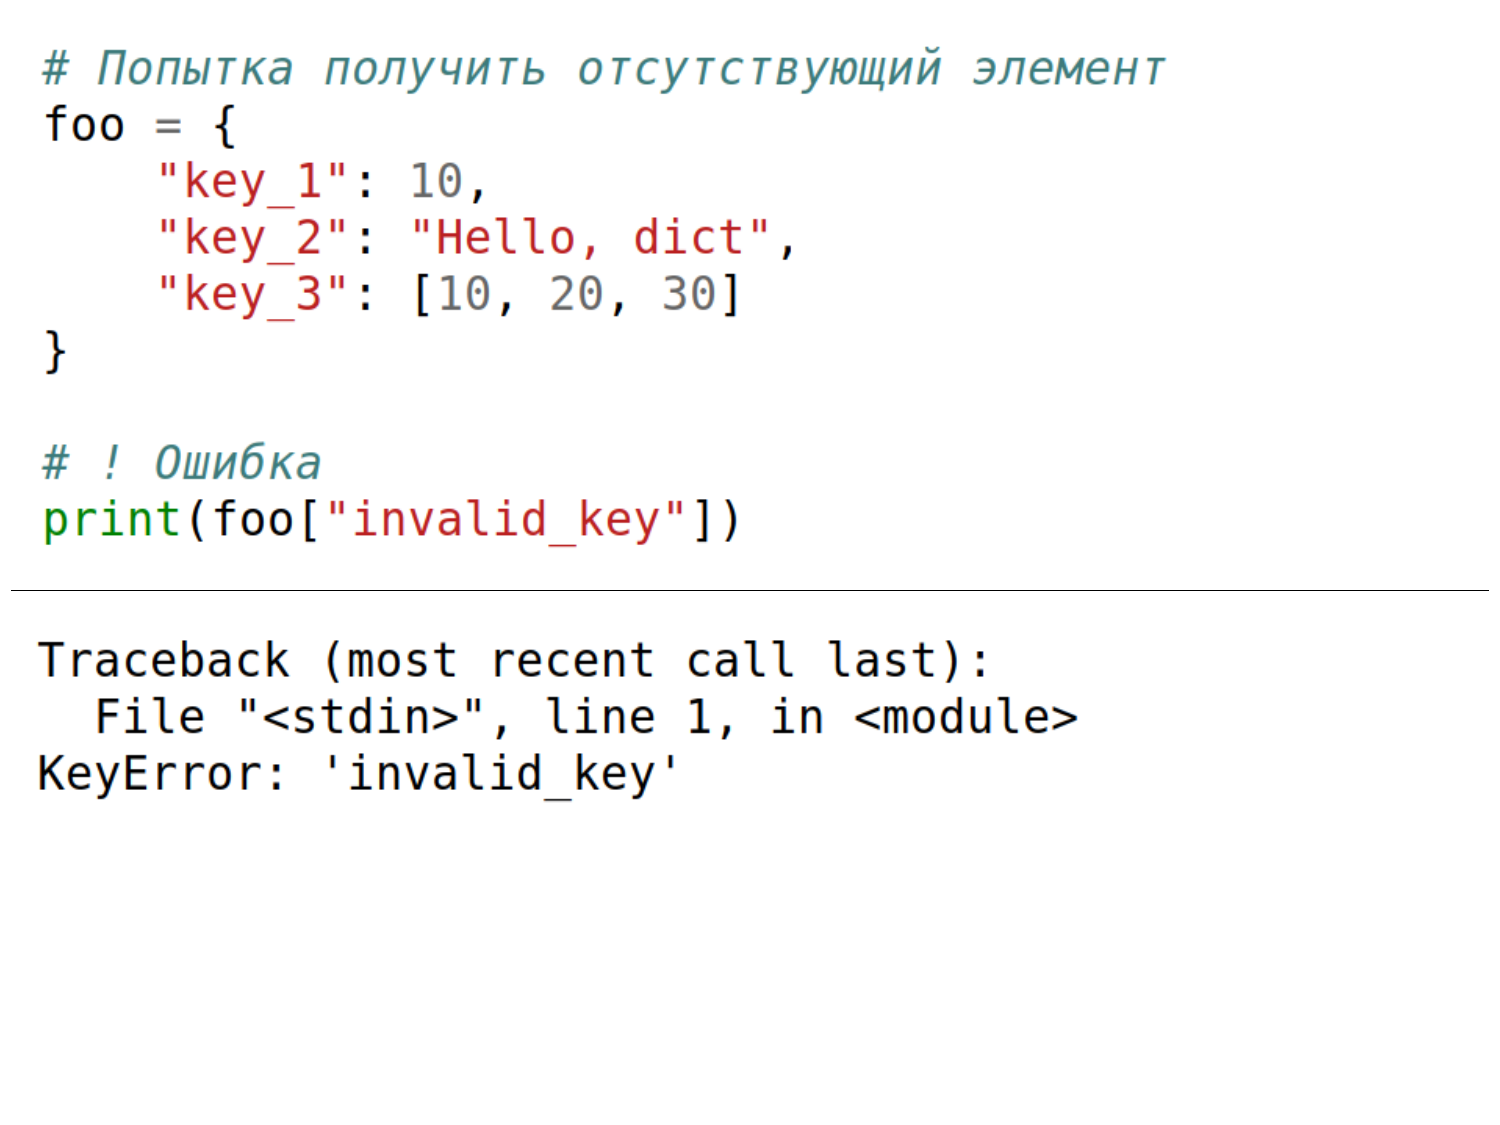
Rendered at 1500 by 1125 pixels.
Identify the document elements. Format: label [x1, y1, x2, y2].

picture [23, 625, 1093, 815]
picture [23, 33, 1179, 556]
